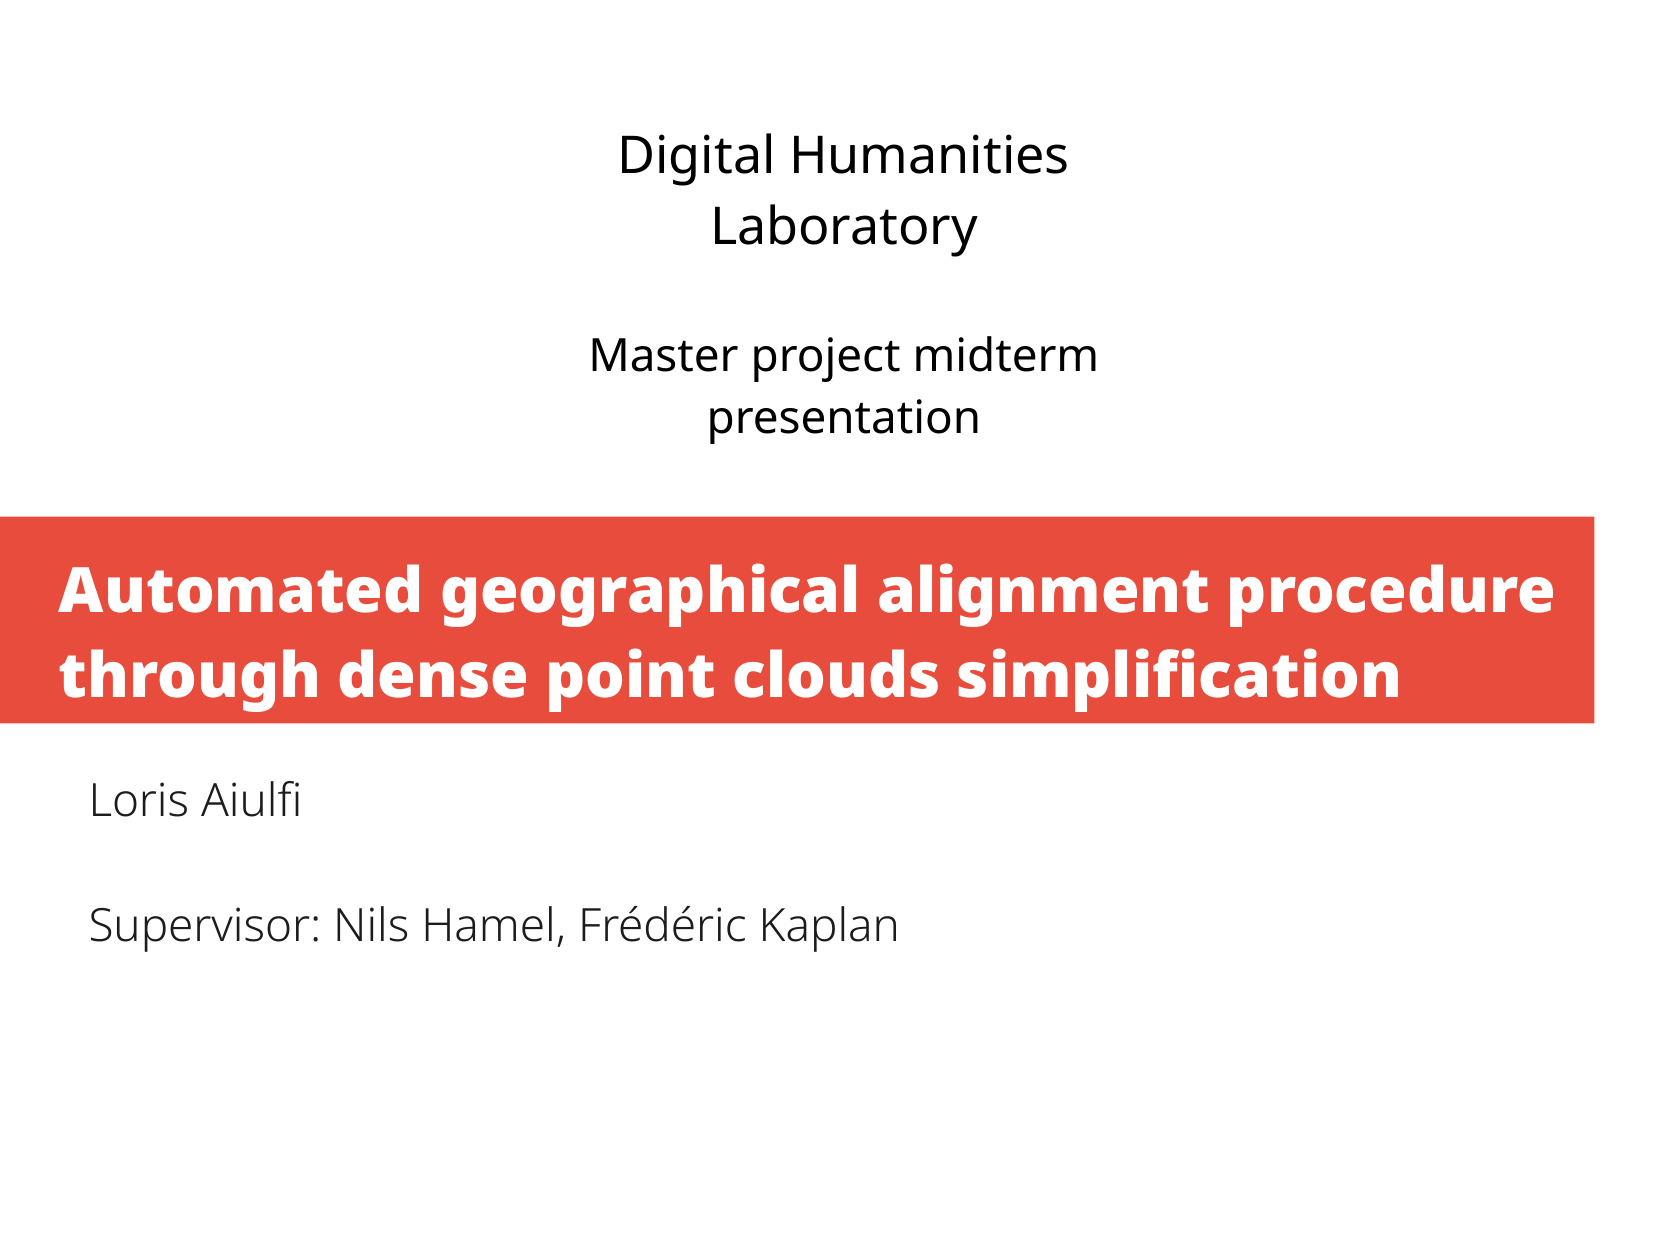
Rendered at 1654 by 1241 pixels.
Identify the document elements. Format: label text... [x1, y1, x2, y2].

title Automated geographical alignment procedure through dense point clouds simplification [59, 546, 1595, 694]
text_box Digital Humanities Laboratory Master project midterm presentation [478, 111, 1209, 393]
subtitle Loris Aiulfi Supervisor: Nils Hamel, Frédéric Kaplan [88, 767, 1595, 1182]
